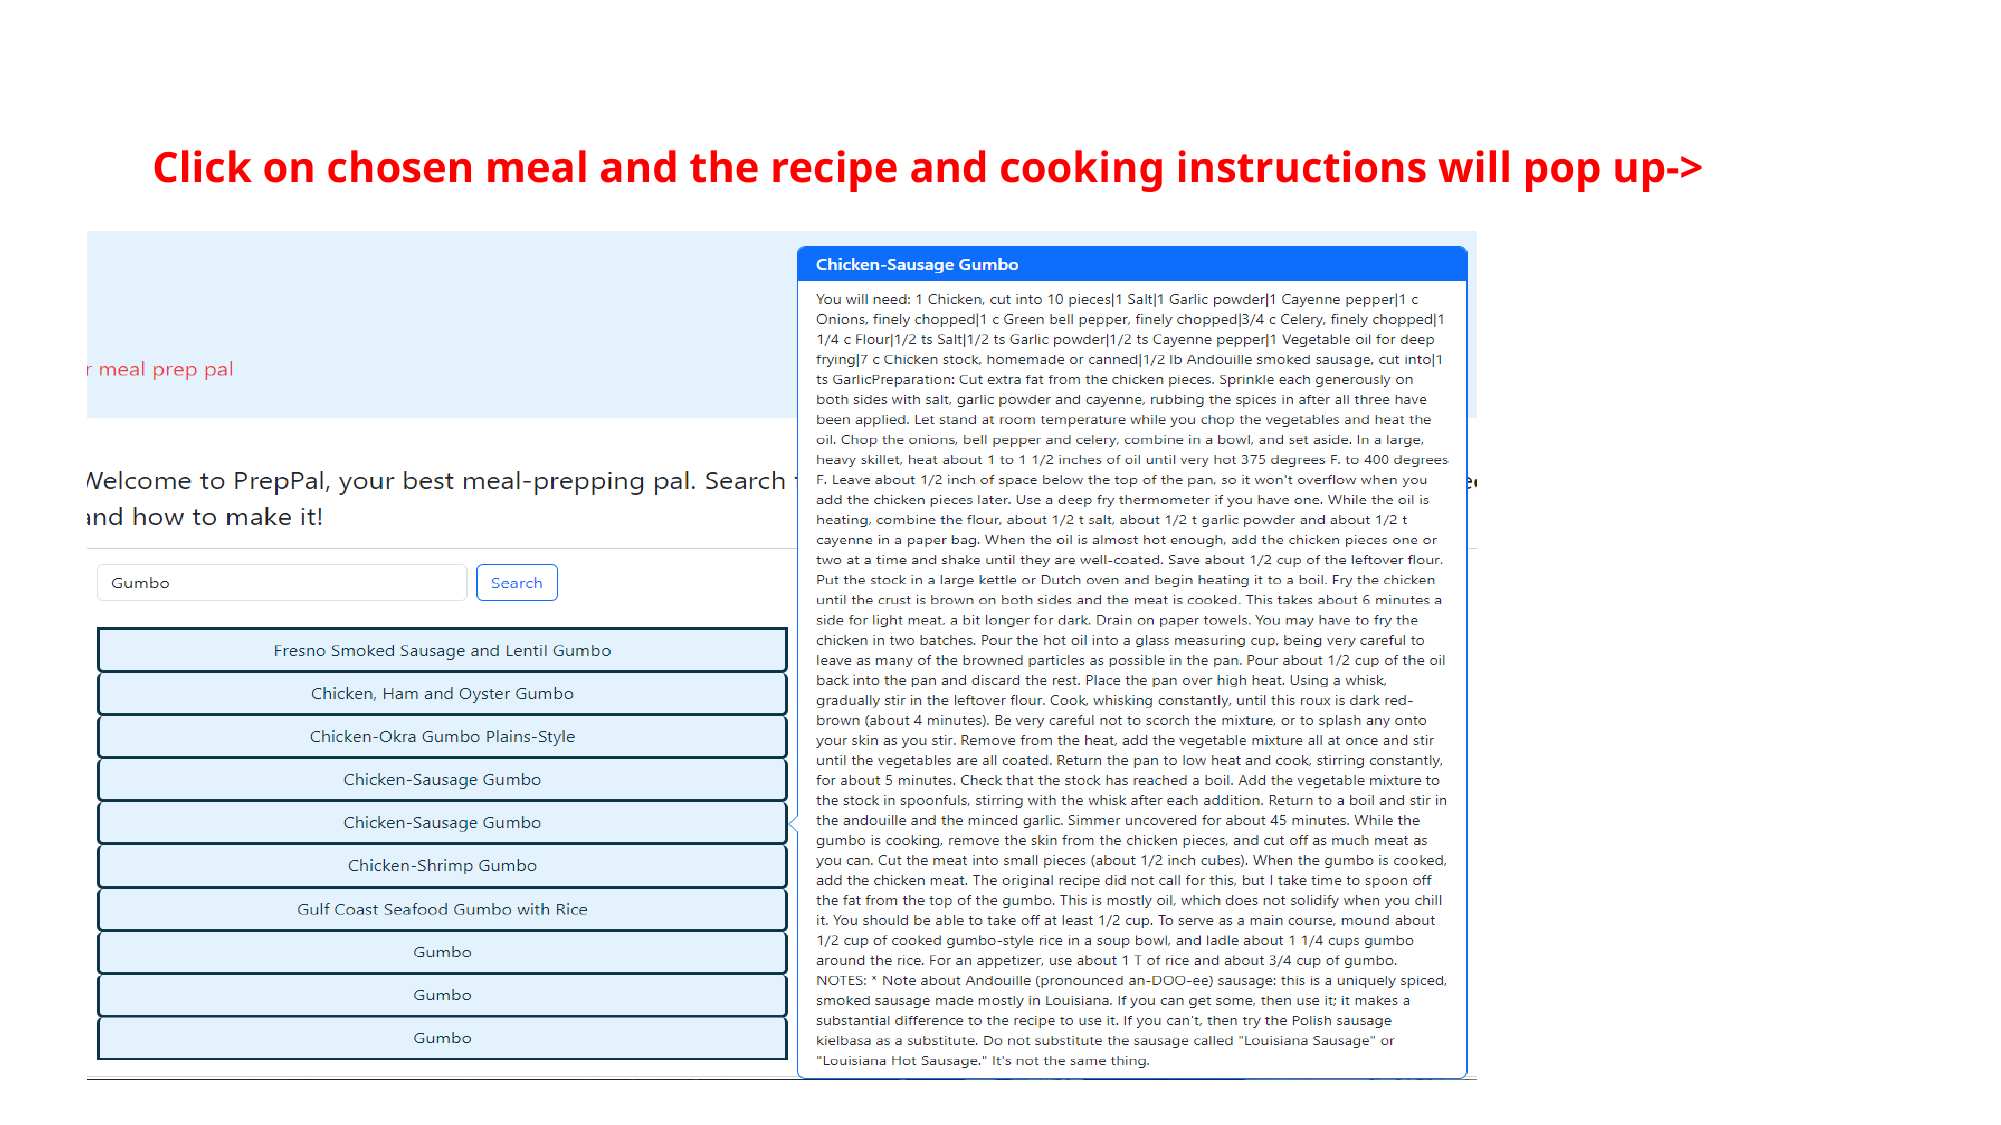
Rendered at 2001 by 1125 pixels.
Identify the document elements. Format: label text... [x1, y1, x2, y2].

title Click on chosen meal and the recipe and cooking instructions will pop up-> [137, 59, 1863, 278]
picture [87, 231, 1477, 1080]
